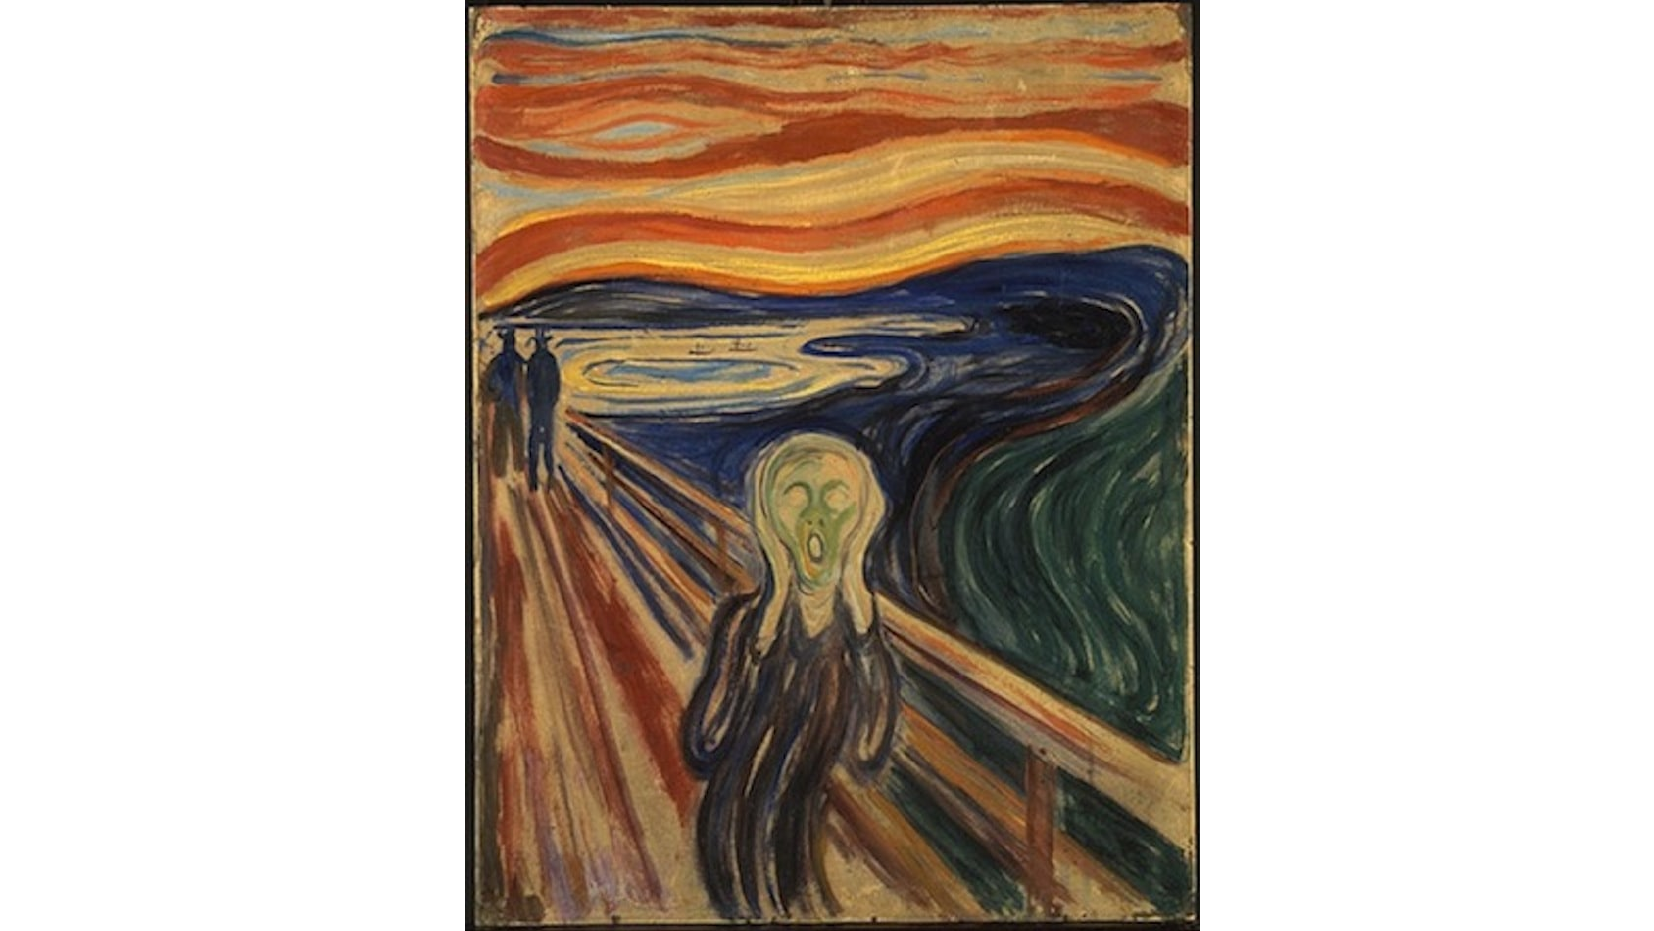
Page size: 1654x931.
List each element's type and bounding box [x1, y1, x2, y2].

picture [465, 0, 1200, 931]
